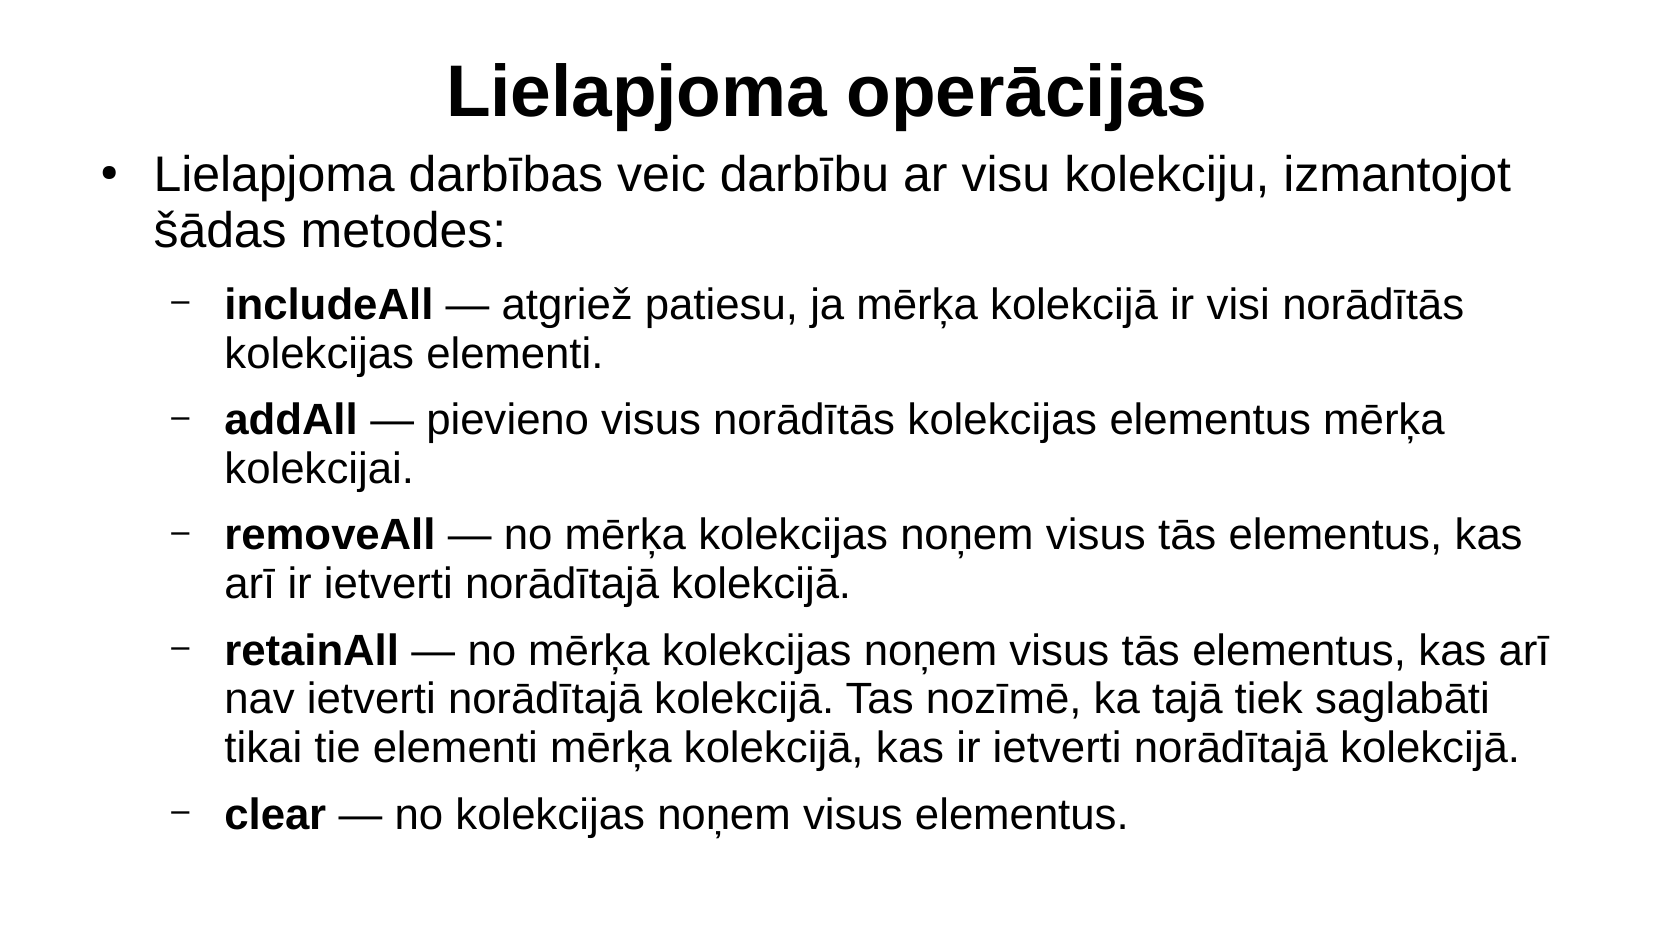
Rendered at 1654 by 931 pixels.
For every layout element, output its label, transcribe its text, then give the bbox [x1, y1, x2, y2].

title Lielapjoma operācijas [82, 37, 1571, 146]
list Lielapjoma darbības veic darbību ar visu kolekciju, izmantojot šādas metodes: includeAll — atgriež patiesu, ja mērķa kolekcijā ir visi norādītās kolekcijas elementi. addAll — pievieno visus norādītās kolekcijas elementus mērķa kolekcijai. removeAll — no mērķa kolekcijas noņem visus tās elementus, kas arī ir ietverti norādītajā kolekcijā. retainAll — no mērķa kolekcijas noņem visus tās elementus, kas arī nav ietverti norādītajā kolekcijā. Tas nozīmē, ka tajā tiek saglabāti tikai tie elementi mērķa kolekcijā, kas ir ietverti norādītajā kolekcijā. clear — no kolekcijas noņem visus elementus. [82, 146, 1571, 886]
